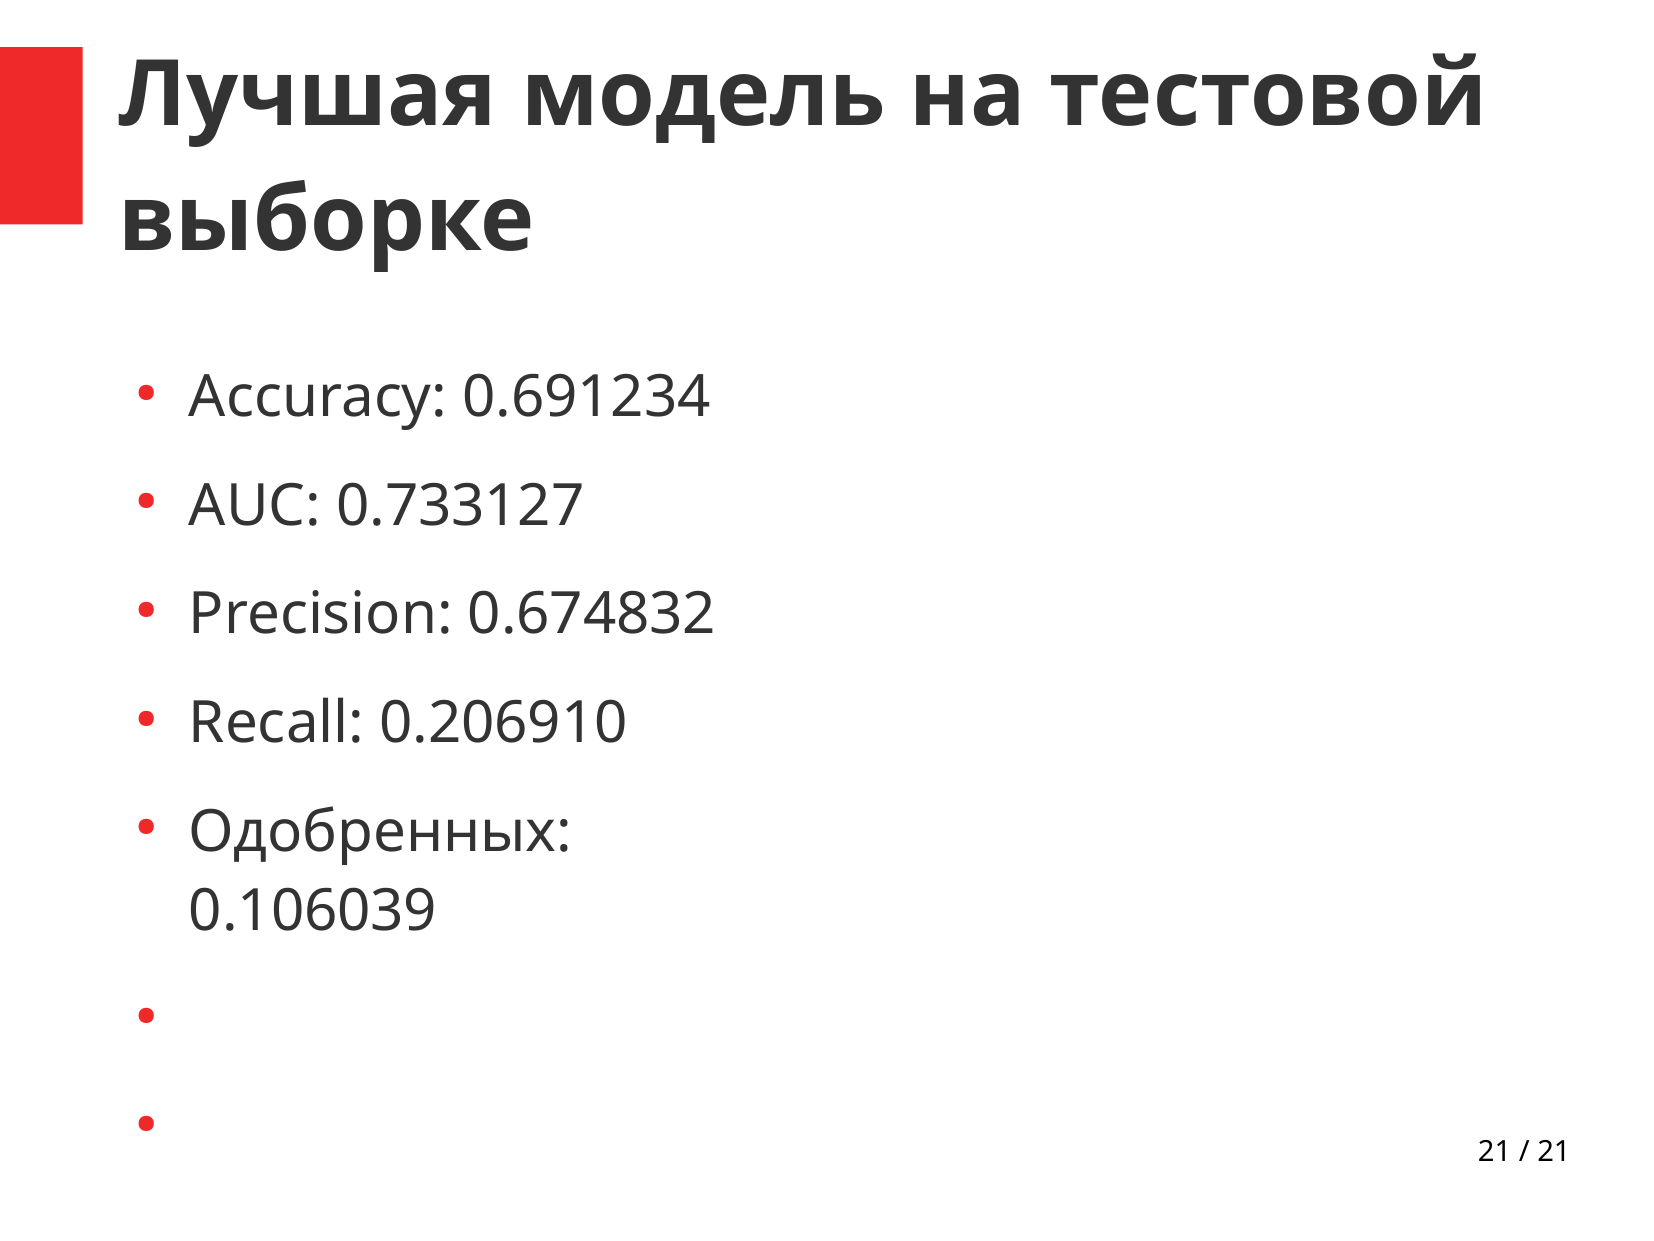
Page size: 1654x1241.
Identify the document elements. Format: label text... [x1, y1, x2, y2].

title Лучшая модель на тестовой выборке [118, 27, 1571, 278]
list Accuracy: 0.691234 AUC: 0.733127 Precision: 0.674832 Recall: 0.206910 Одобренных: 0.106039 [118, 354, 810, 1074]
